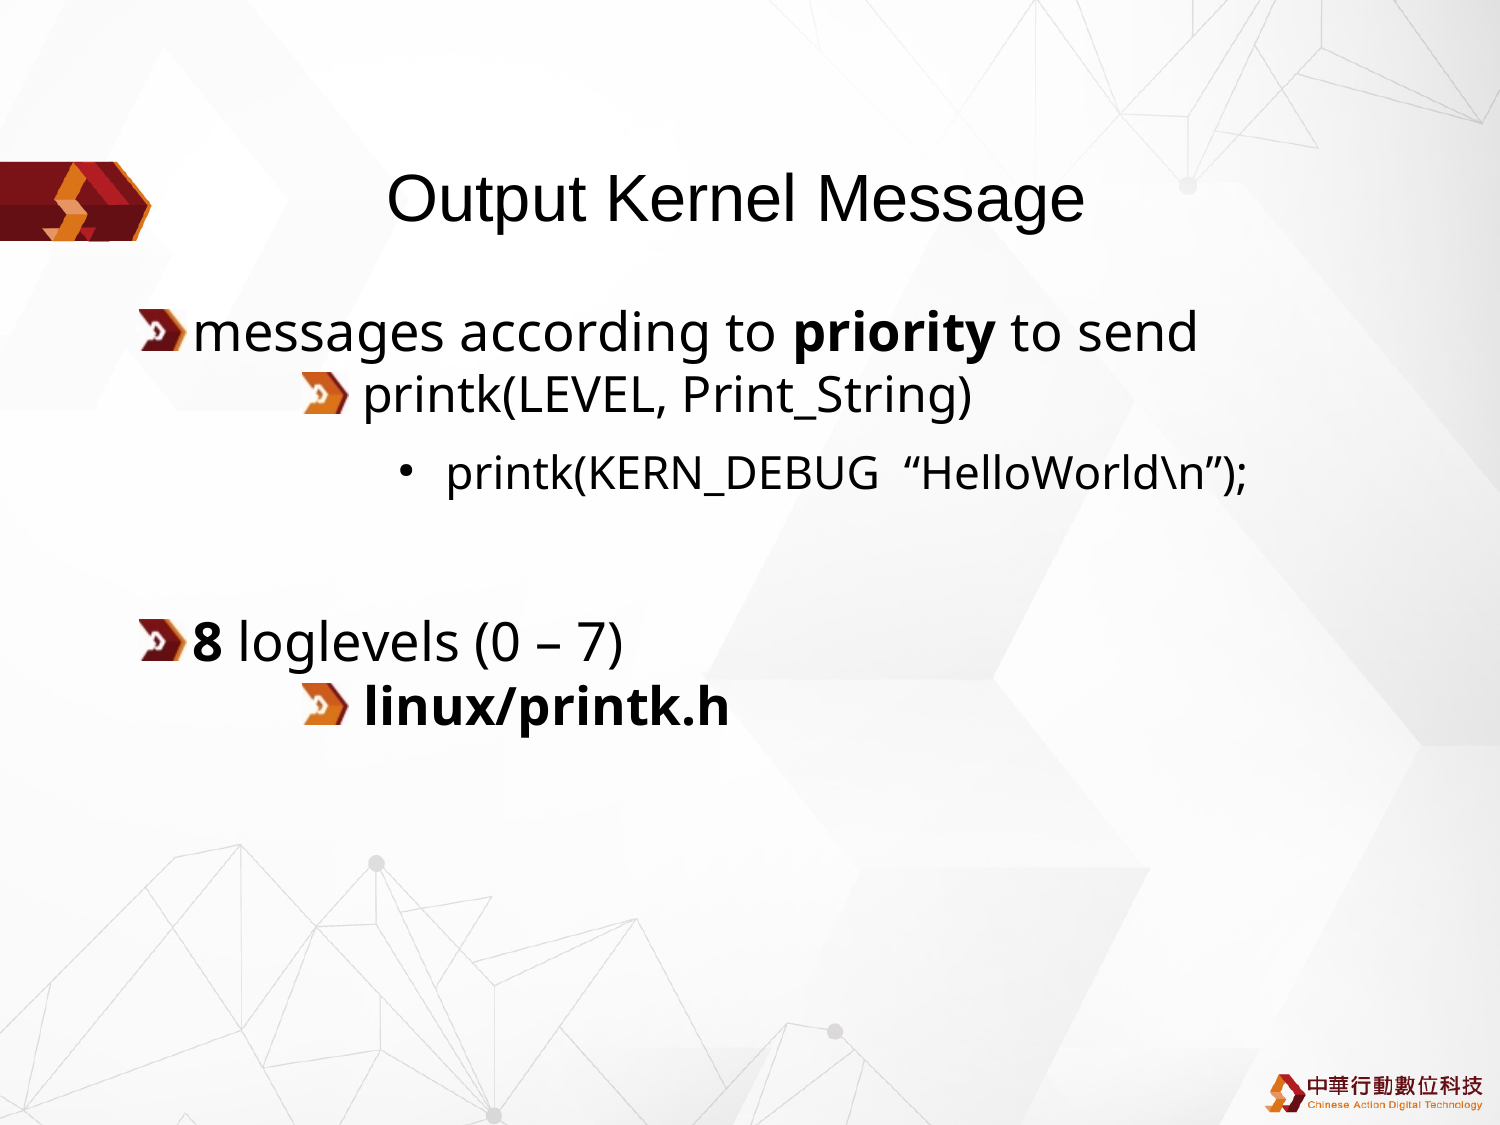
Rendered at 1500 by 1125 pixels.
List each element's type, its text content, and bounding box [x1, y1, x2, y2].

title Output Kernel Message [107, 89, 1367, 243]
list messages according to priority to send printk(LEVEL, Print_String) printk(KERN_DEBUG “HelloWorld\n”); 8 loglevels (0 – 7) linux/printk.h [107, 290, 1425, 943]
picture [0, 0, 1500, 1125]
